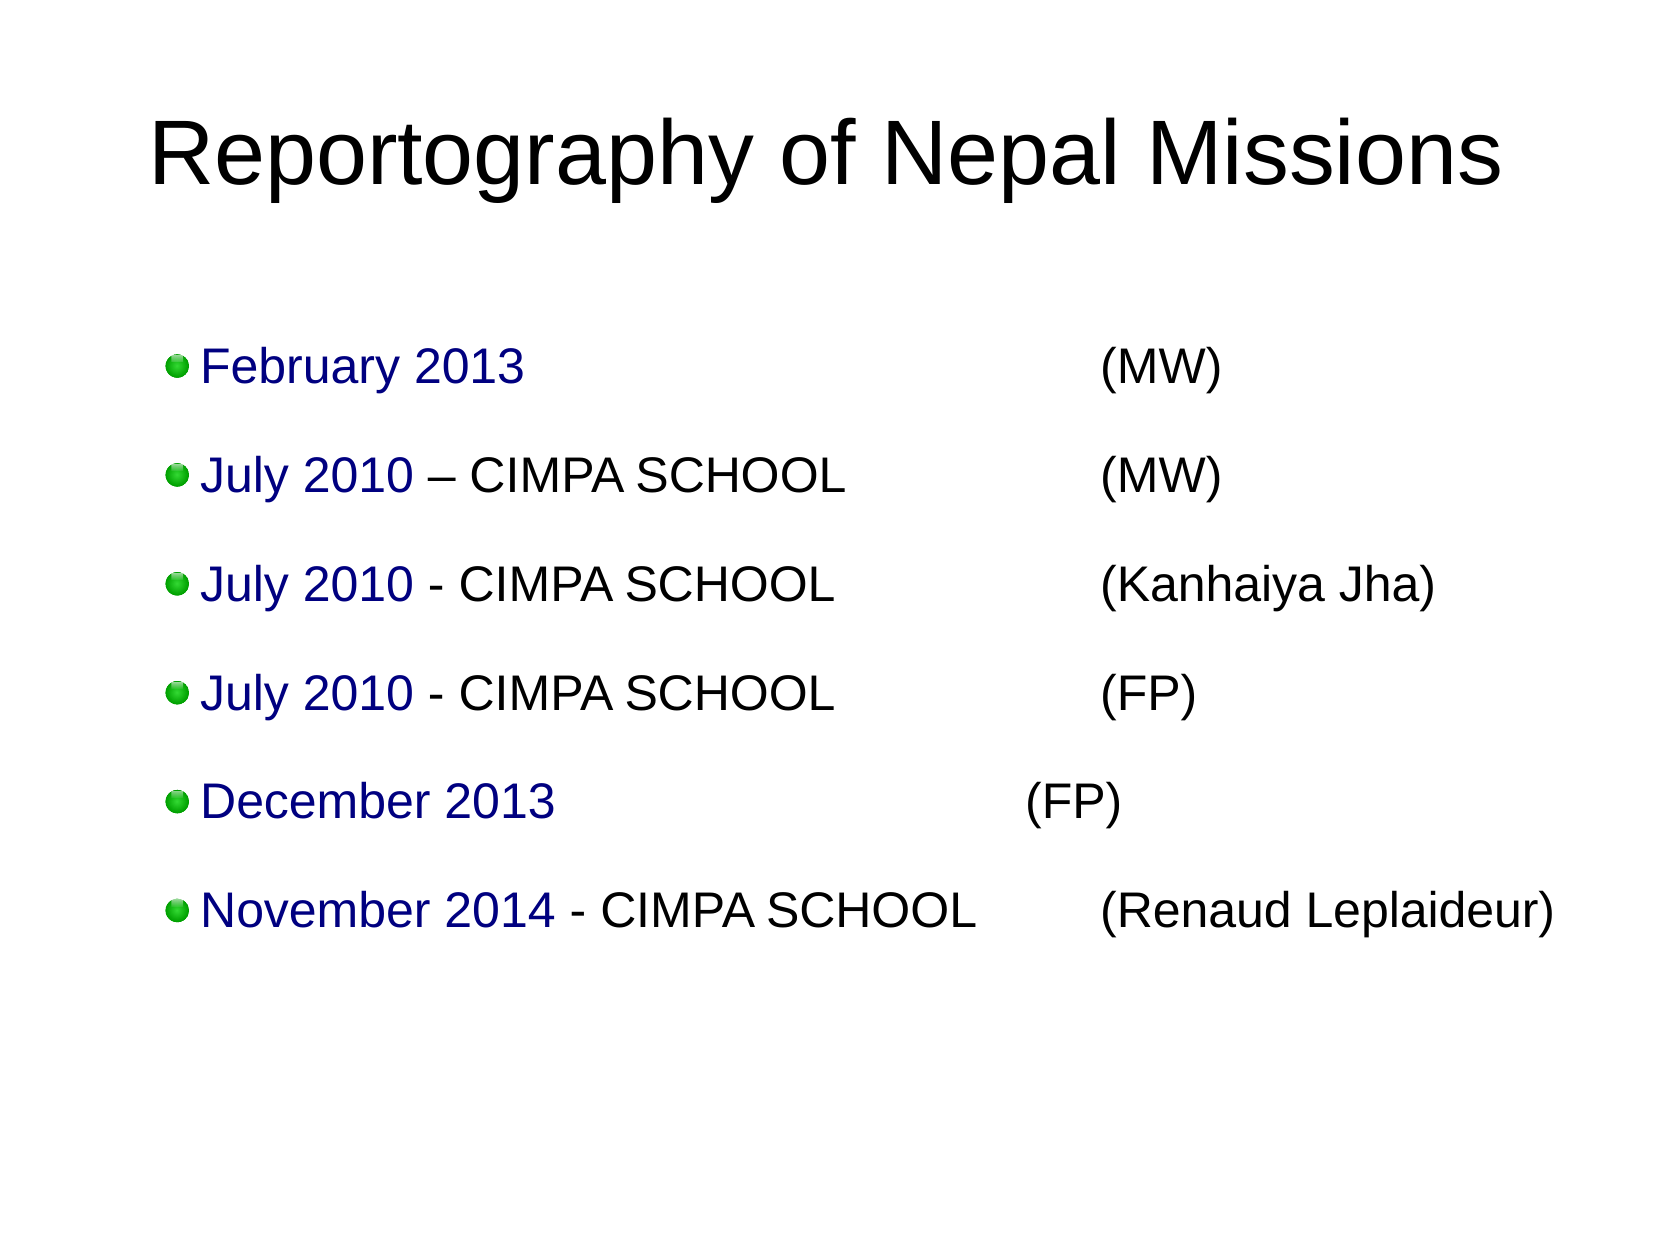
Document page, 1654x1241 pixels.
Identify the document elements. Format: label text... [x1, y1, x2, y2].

list [30, 290, 1621, 1010]
title Reportography of Nepal Missions [82, 49, 1571, 257]
text_box February 2013 (MW) July 2010 – CIMPA SCHOOL (MW) July 2010 - CIMPA SCHOOL (Kanhaiya Jha) July 2010 - CIMPA SCHOOL (FP) December 2013 (FP) November 2014 - CIMPA SCHOOL (Renaud Leplaideur) [150, 330, 1636, 1051]
